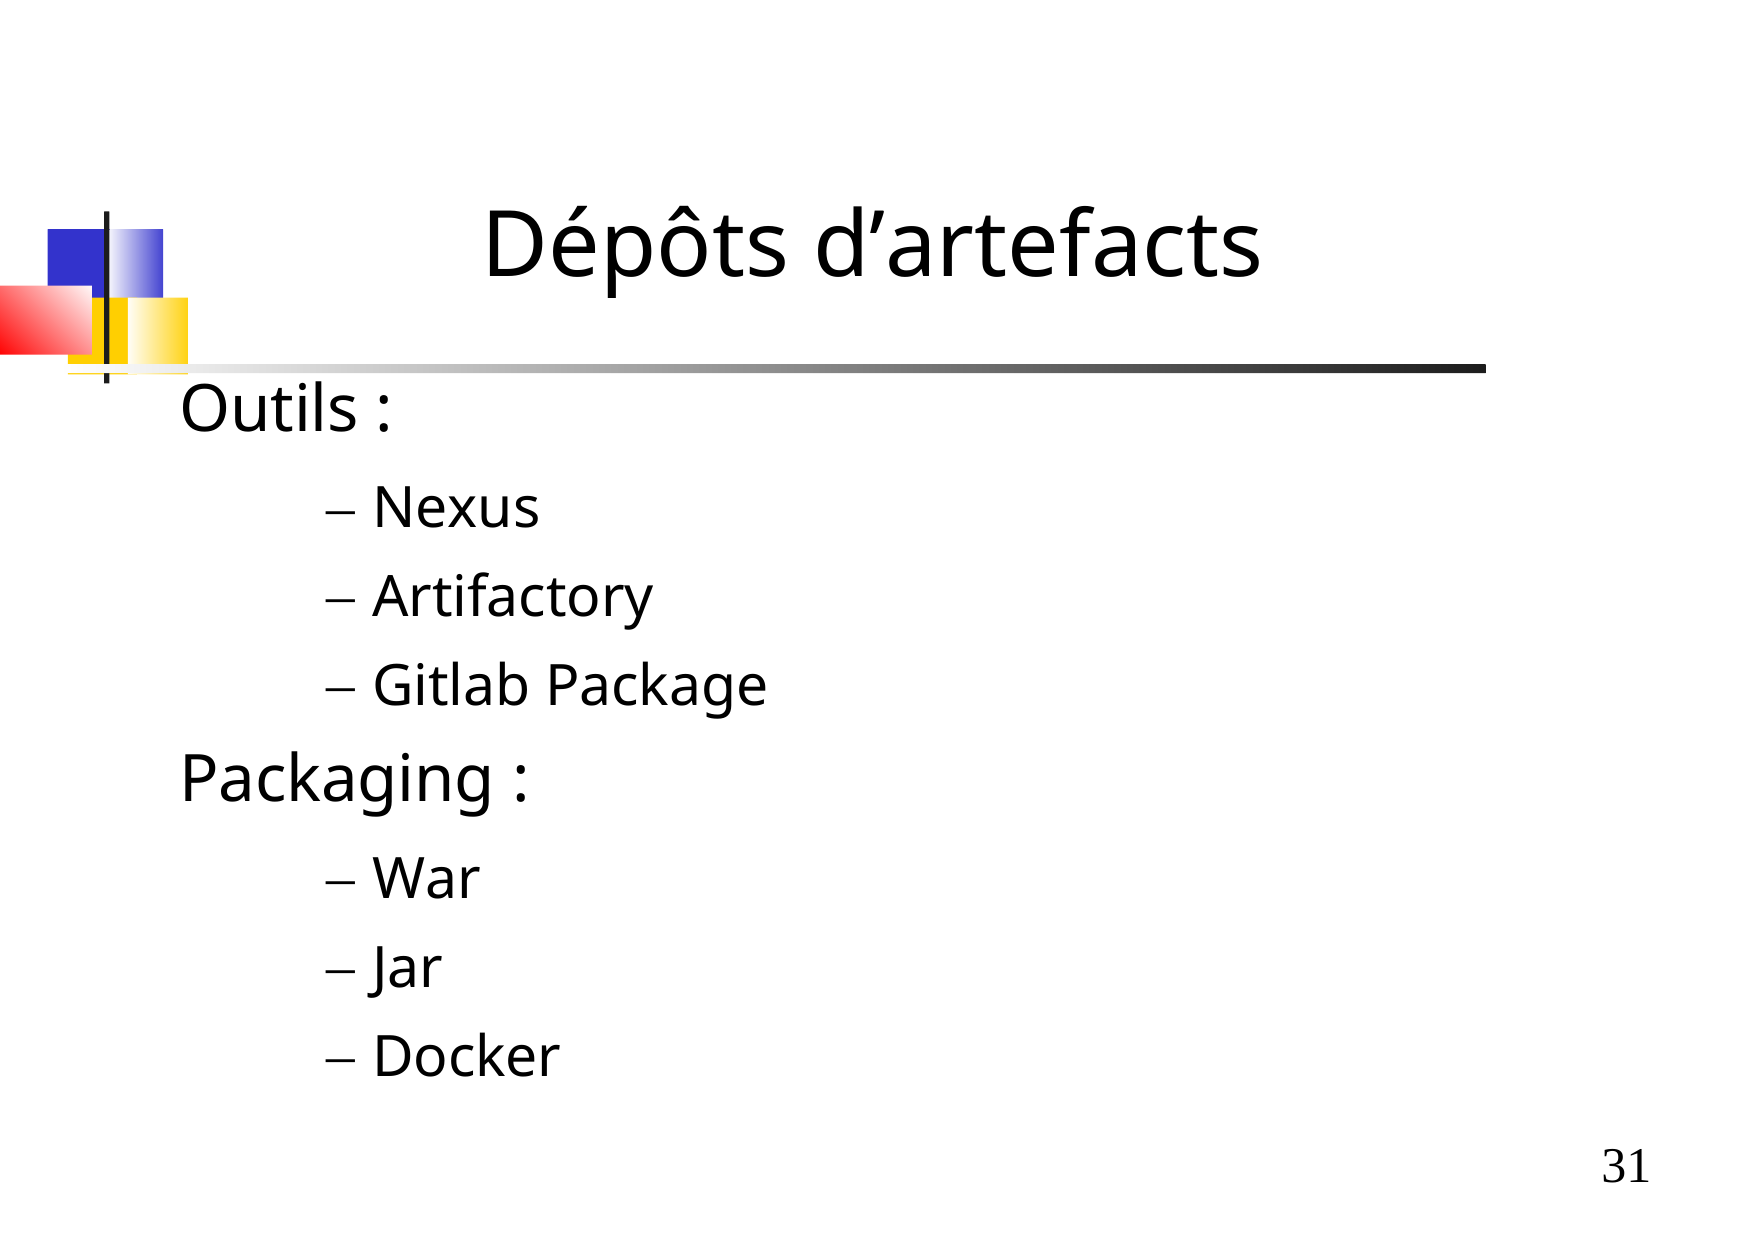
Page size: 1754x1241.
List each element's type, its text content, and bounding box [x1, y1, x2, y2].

title Dépôts d’artefacts [179, 139, 1567, 351]
list Outils : Nexus Artifactory Gitlab Package Packaging : War Jar Docker [179, 371, 1567, 1091]
